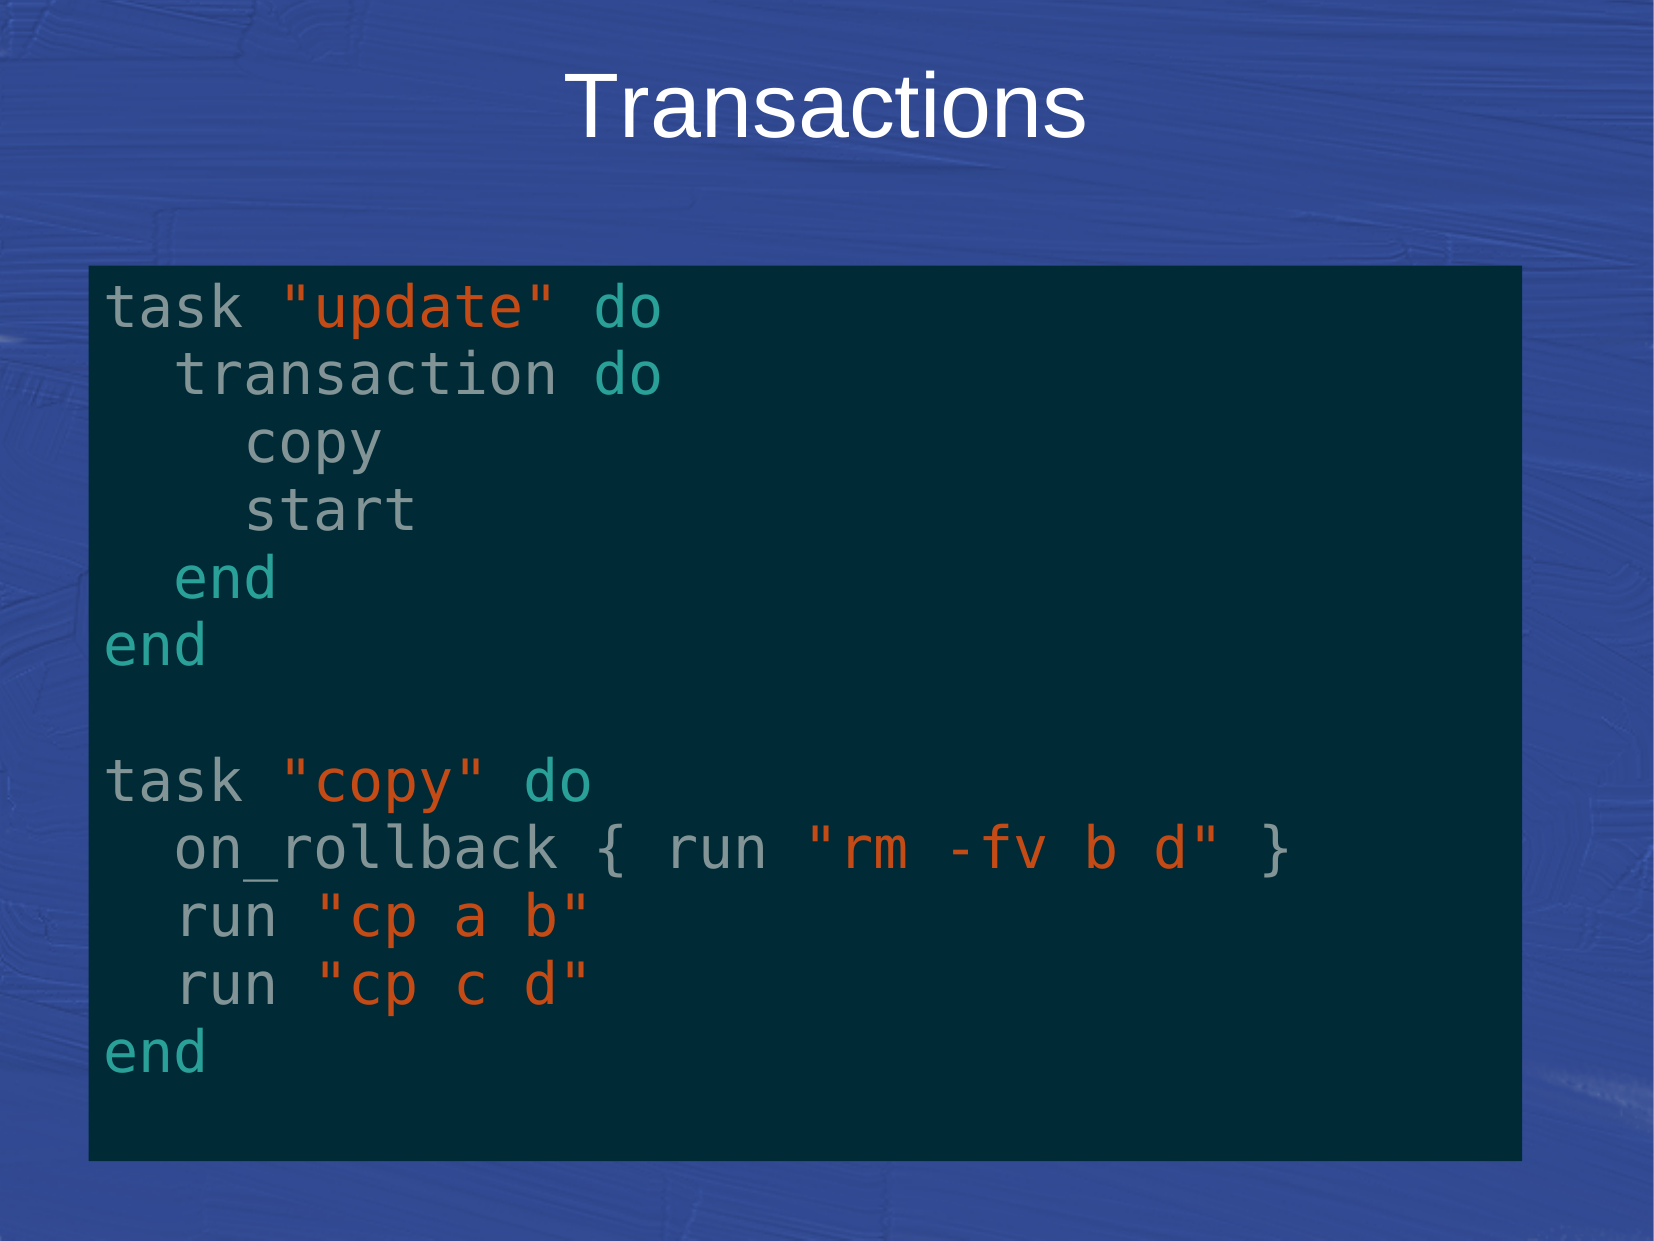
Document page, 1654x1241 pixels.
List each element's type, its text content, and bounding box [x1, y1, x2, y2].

text_box task "update" do transaction do copy start end end task "copy" do on_rollback { run "rm -fv b d" } run "cp a b" run "cp c d" end [88, 265, 1523, 1162]
title Transactions [82, 9, 1571, 202]
picture [0, 0, 1654, 1241]
